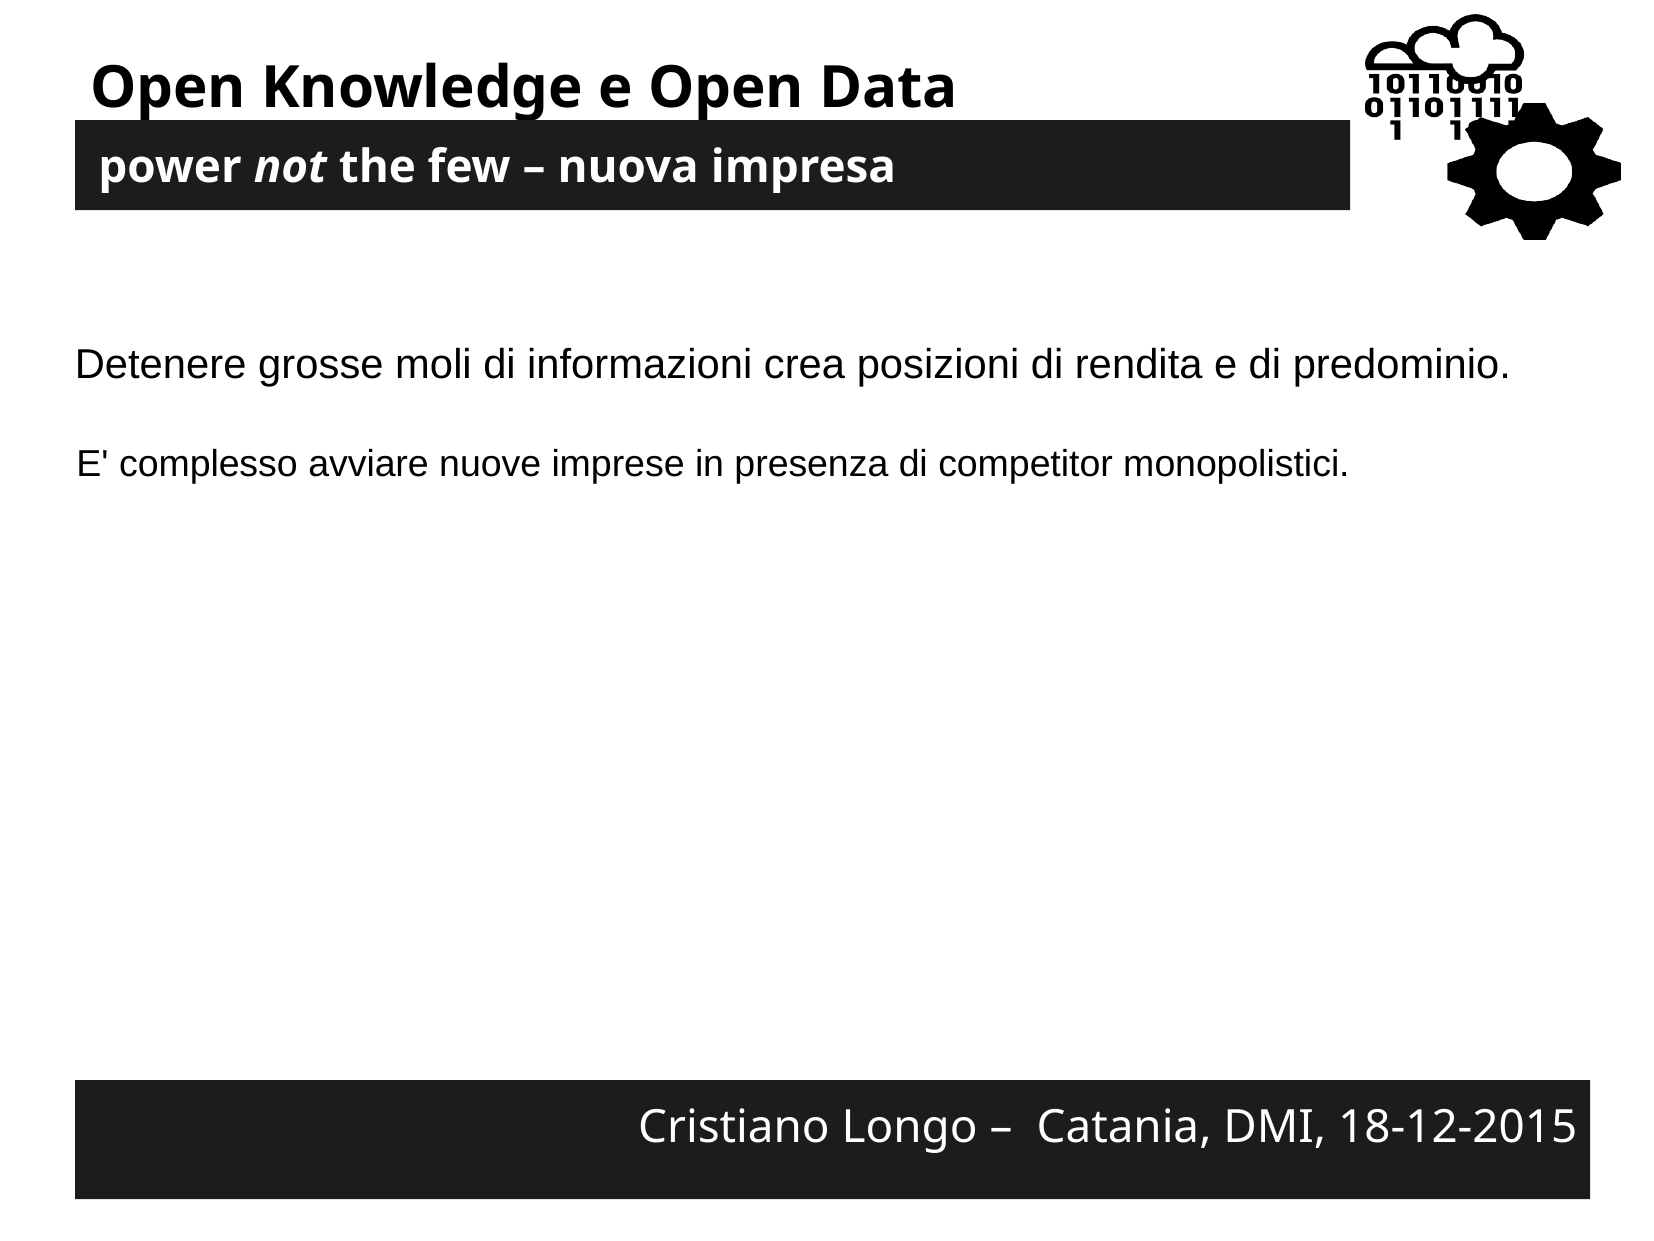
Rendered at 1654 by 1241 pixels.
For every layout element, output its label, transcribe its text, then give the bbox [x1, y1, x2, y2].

list Cristiano Longo – Catania, DMI, 18-12-2015 [75, 1080, 1591, 1200]
text_box Detenere grosse moli di informazioni crea posizioni di rendita e di predominio. [60, 333, 1546, 436]
list power not the few – nuova impresa [75, 120, 1351, 211]
text_box E' complesso avviare nuove imprese in presenza di competitor monopolistici. [61, 435, 1366, 492]
list Open Knowledge e Open Data [75, 45, 1325, 120]
picture [1365, 14, 1621, 241]
